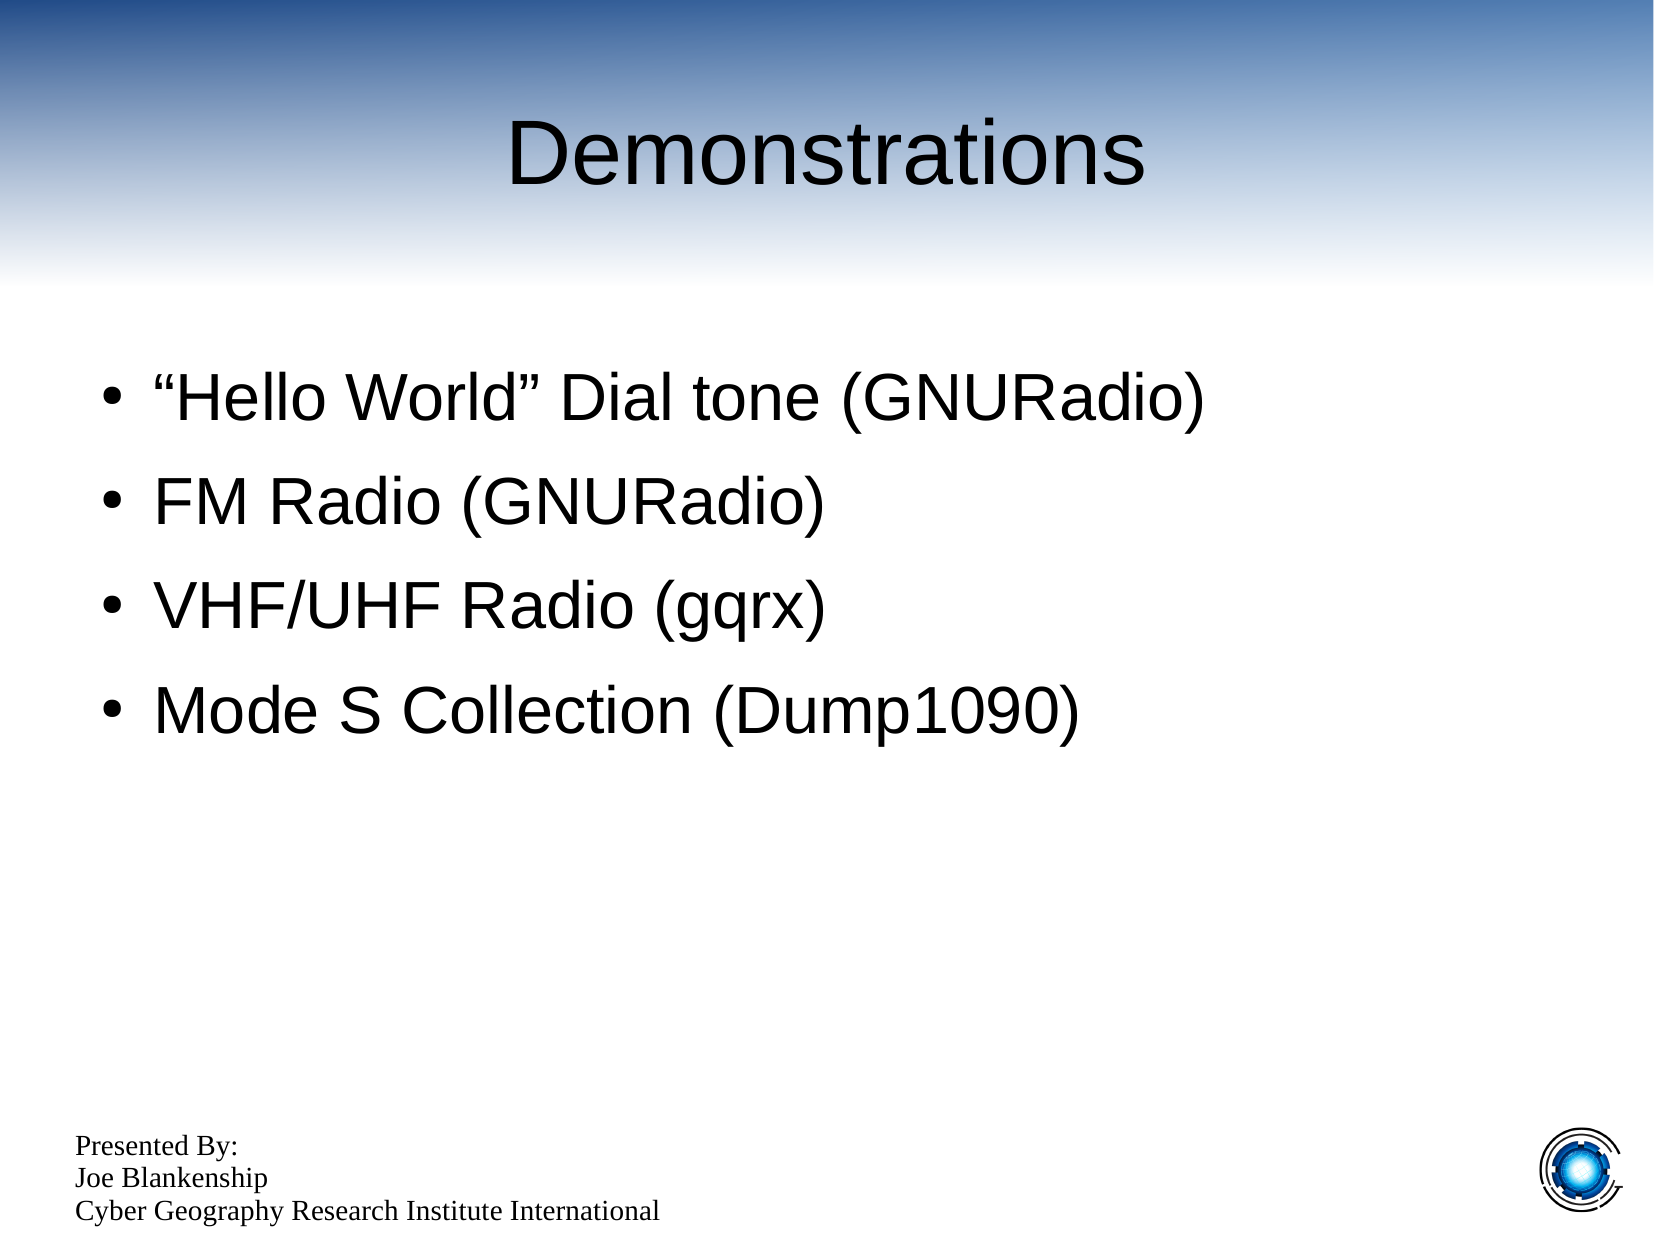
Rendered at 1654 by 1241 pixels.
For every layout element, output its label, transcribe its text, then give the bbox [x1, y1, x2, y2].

title Demonstrations [82, 49, 1571, 257]
picture [1533, 1124, 1633, 1215]
list “Hello World” Dial tone (GNURadio) FM Radio (GNURadio) VHF/UHF Radio (gqrx) Mode S Collection (Dump1090) [82, 360, 1571, 1080]
